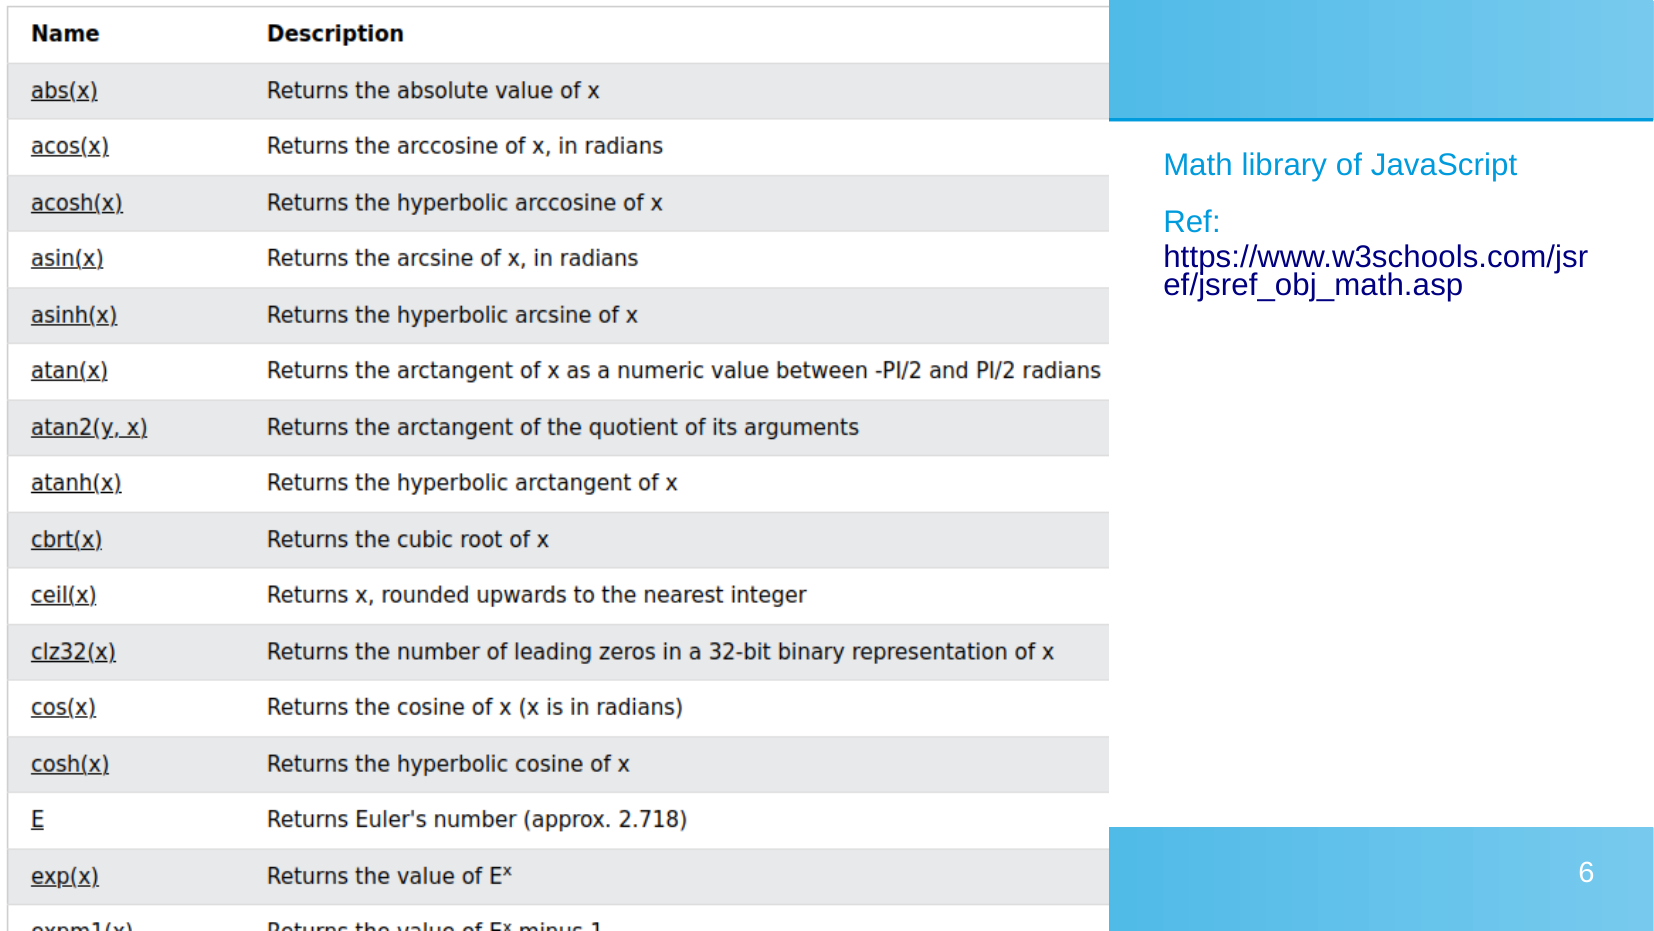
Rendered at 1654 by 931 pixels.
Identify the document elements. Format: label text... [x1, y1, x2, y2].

list Math library of JavaScript Ref: https://www.w3schools.com/jsref/jsref_obj_math.asp [1109, 147, 1595, 739]
picture [0, 0, 1109, 931]
